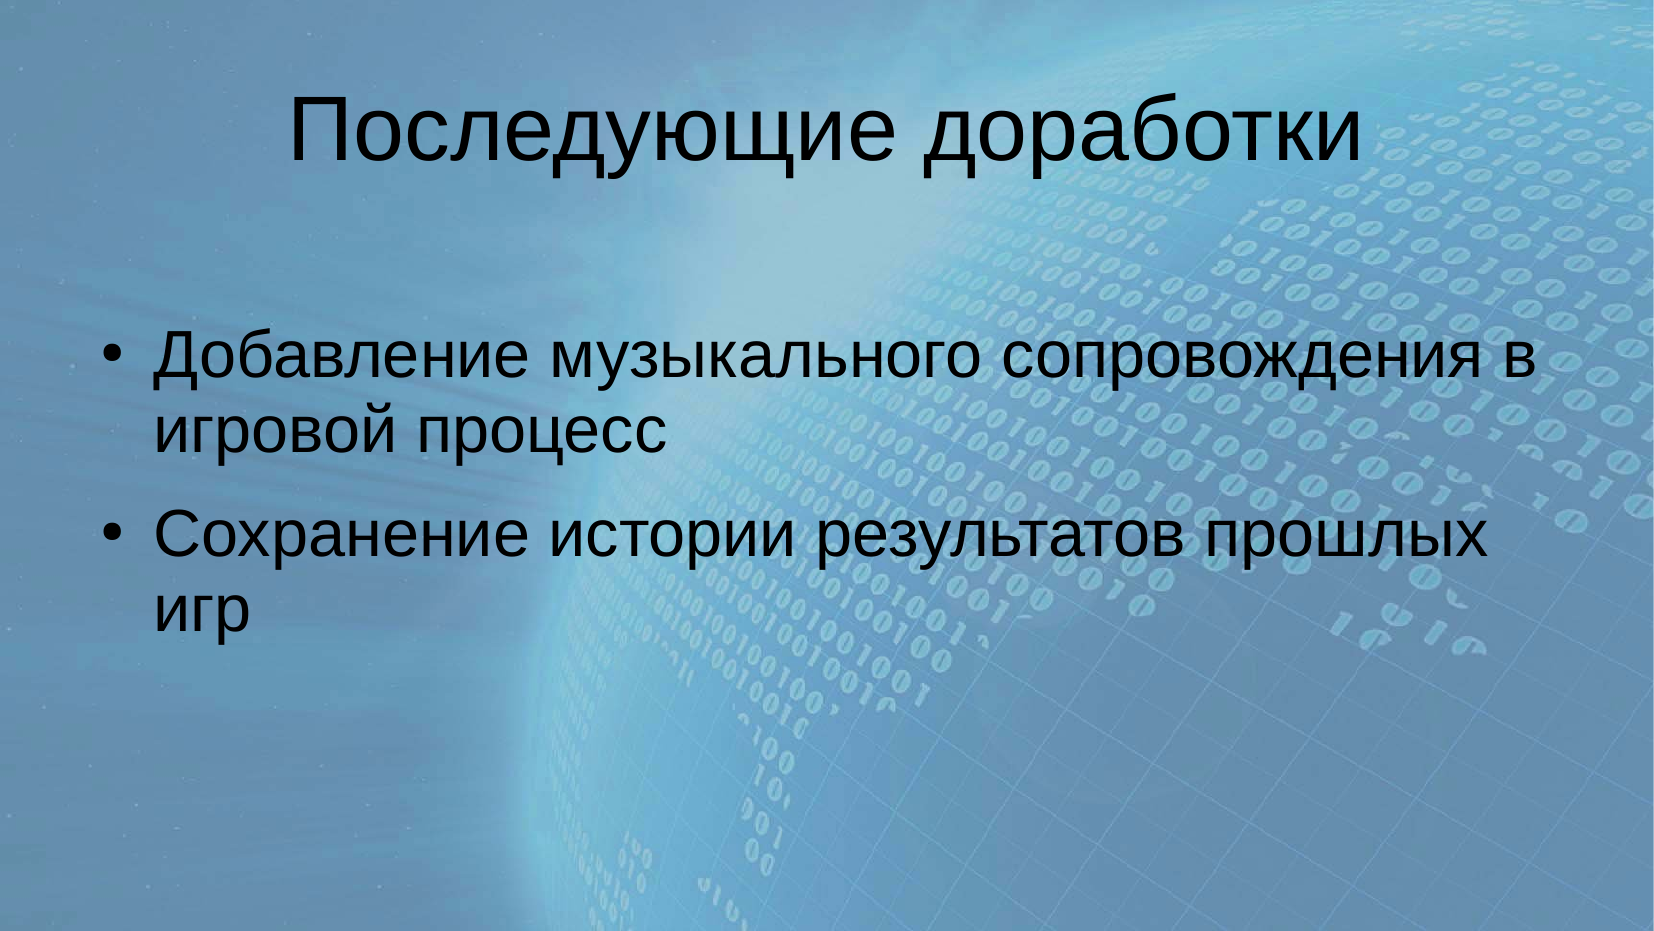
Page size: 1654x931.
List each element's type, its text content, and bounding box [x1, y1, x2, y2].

title Последующие доработки [82, 51, 1571, 207]
picture [0, 0, 1654, 931]
list Добавление музыкального сопровождения в игровой процесс Сохранение истории результатов прошлых игр [82, 316, 1571, 857]
